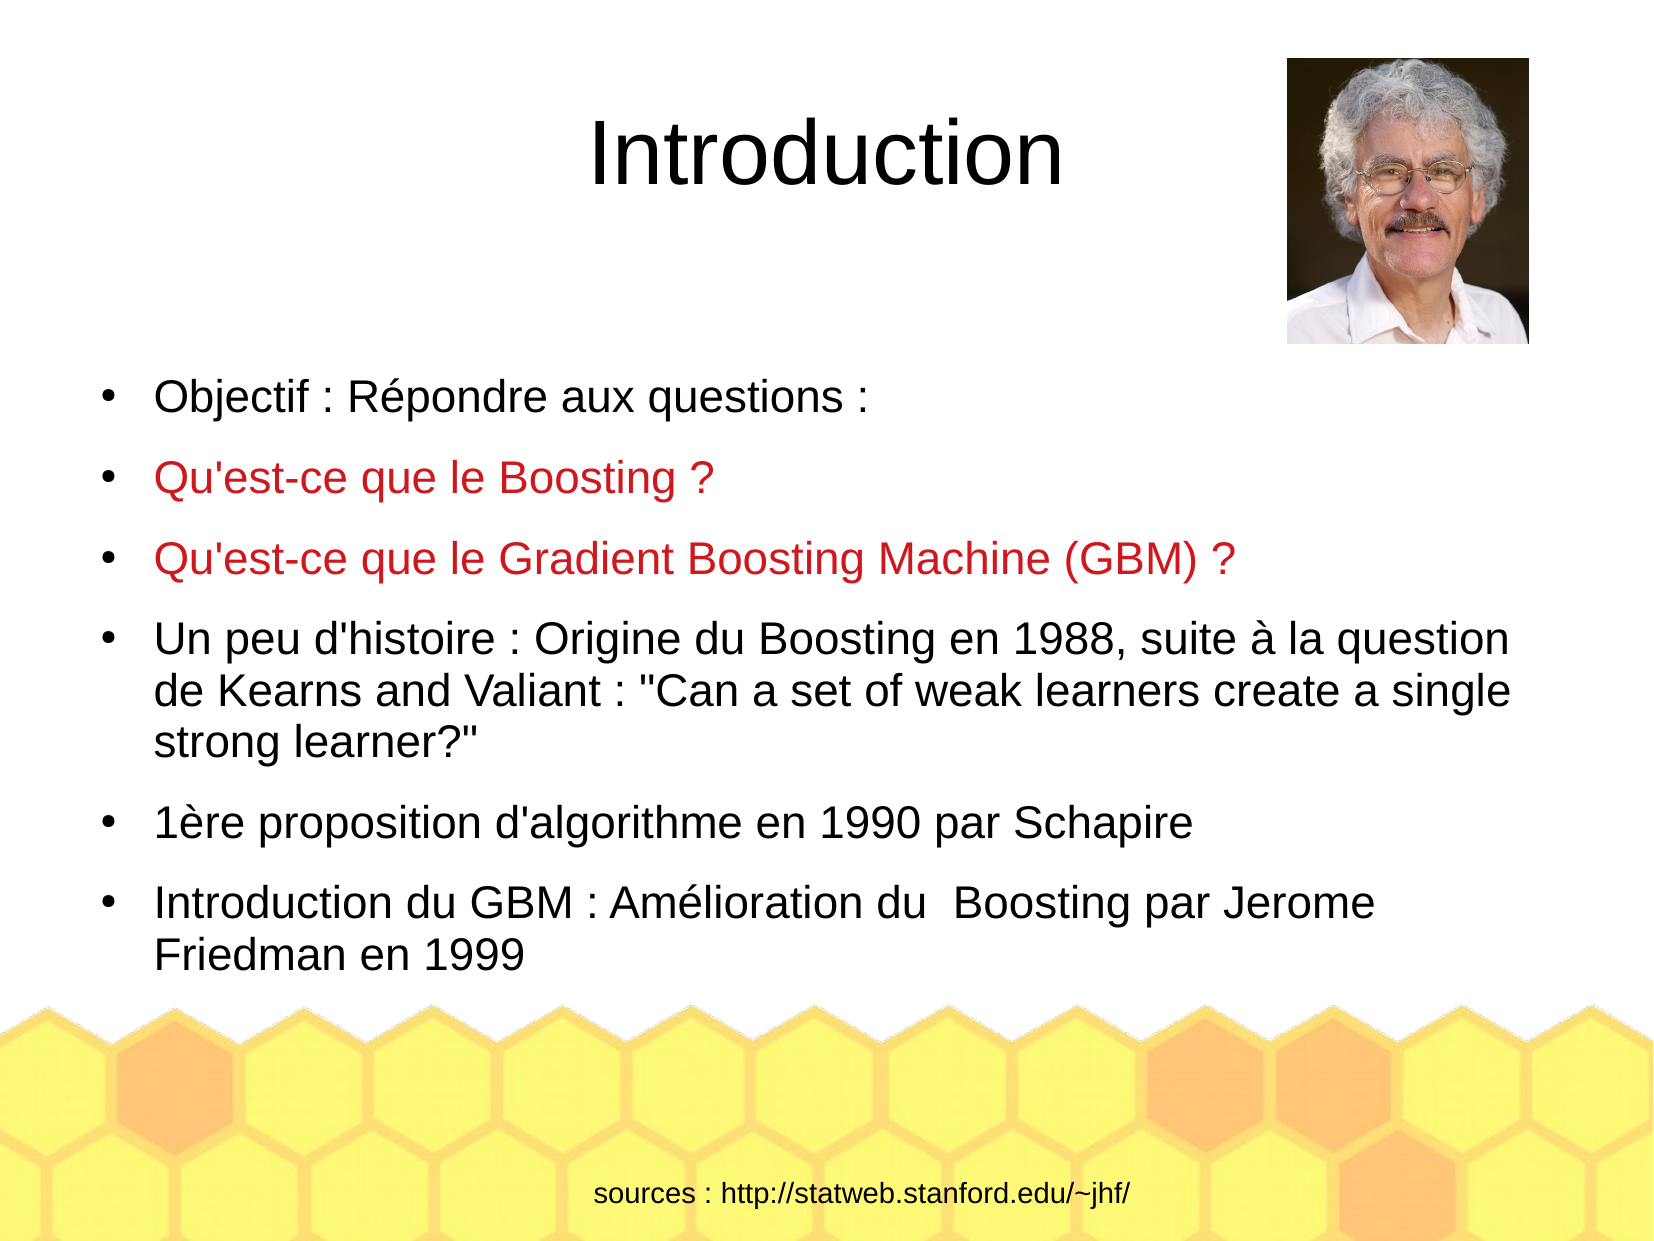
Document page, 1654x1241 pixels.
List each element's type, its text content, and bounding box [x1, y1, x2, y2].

text_box sources : http://statweb.stanford.edu/~jhf/ [578, 1169, 1147, 1217]
list Objectif : Répondre aux questions : Qu'est-ce que le Boosting ? Qu'est-ce que le Gradient Boosting Machine (GBM) ? Un peu d'histoire : Origine du Boosting en 1988, suite à la question de Kearns and Valiant : "Can a set of weak learners create a single strong learner?" 1ère proposition d'algorithme en 1990 par Schapire Introduction du GBM : Amélioration du Boosting par Jerome Friedman en 1999 [82, 290, 1571, 1010]
picture [1287, 58, 1529, 344]
picture [0, 1001, 1654, 1241]
title Introduction [82, 49, 1571, 257]
